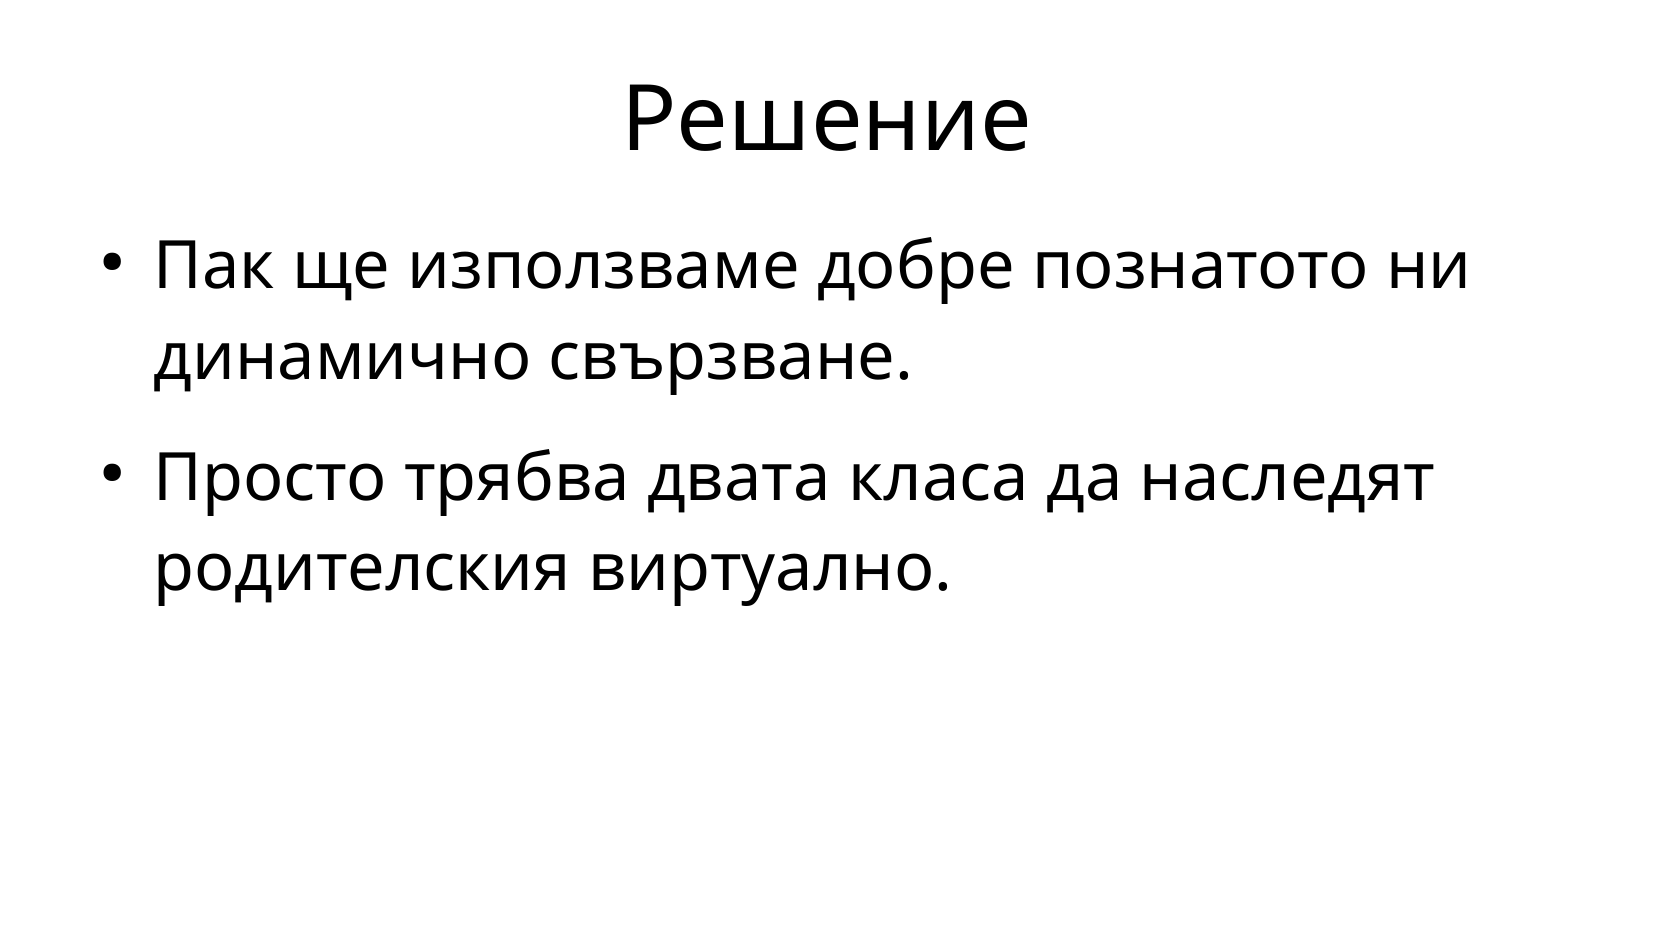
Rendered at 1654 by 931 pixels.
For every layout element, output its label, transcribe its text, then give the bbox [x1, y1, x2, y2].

title Решение [82, 37, 1571, 193]
list Пак ще използваме добре познатото ни динамично свързване. Просто трябва двата класа да наследят родителския виртуално. [82, 217, 1571, 758]
